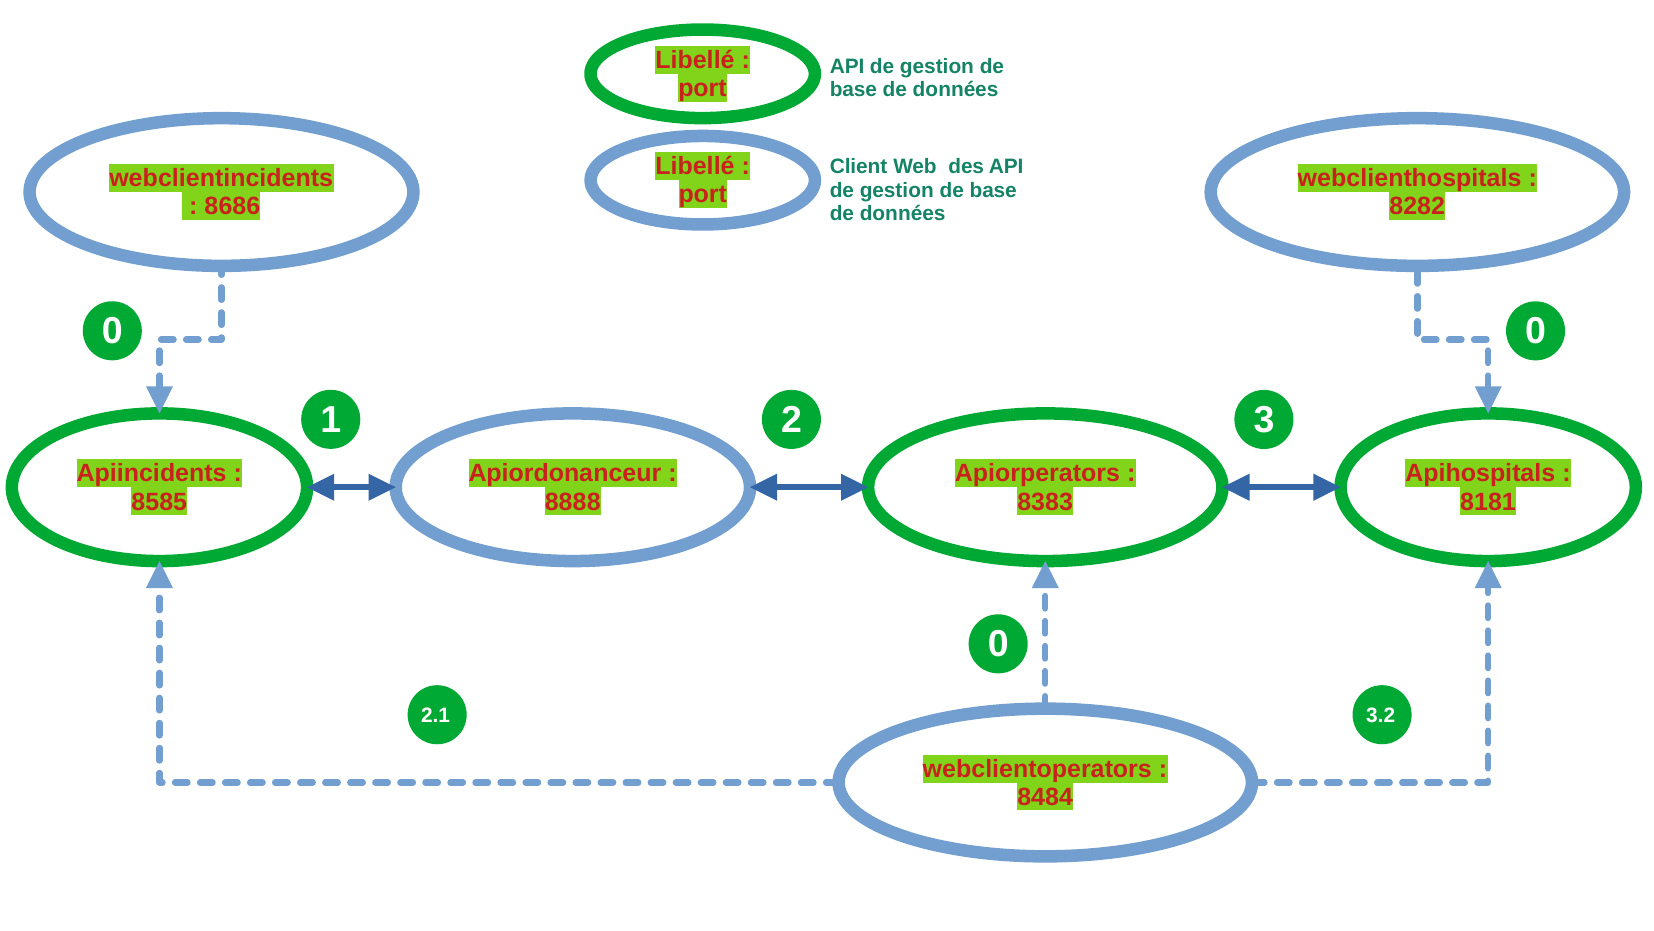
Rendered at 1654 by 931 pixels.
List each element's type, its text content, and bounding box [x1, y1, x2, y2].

text_box Libellé : port [590, 29, 814, 119]
text_box Apiordonanceur : 8888 [395, 413, 751, 562]
text_box 1 [301, 390, 361, 448]
text_box webclienthospitals : 8282 [1210, 118, 1625, 266]
text_box Apiorperators : 8383 [868, 413, 1223, 562]
text_box 0 [1506, 302, 1566, 360]
text_box Apihospitals : 8181 [1340, 413, 1636, 562]
text_box [1359, 685, 1405, 696]
text_box API de gestion de base de données [814, 47, 1052, 109]
text_box webclientincidents : 8686 [29, 118, 414, 266]
text_box Client Web des API de gestion de base de données [814, 147, 1052, 233]
text_box Libellé : port [590, 135, 814, 225]
text_box Apiincidents : 8585 [11, 413, 308, 562]
text_box 3.2 [1351, 696, 1411, 754]
text_box 2.1 [406, 696, 466, 754]
text_box [414, 685, 460, 696]
text_box webclientoperators : 8484 [838, 708, 1252, 857]
text_box 0 [82, 302, 142, 359]
text_box 2 [761, 390, 821, 448]
text_box 0 [968, 615, 1028, 673]
text_box 3 [1234, 390, 1294, 448]
